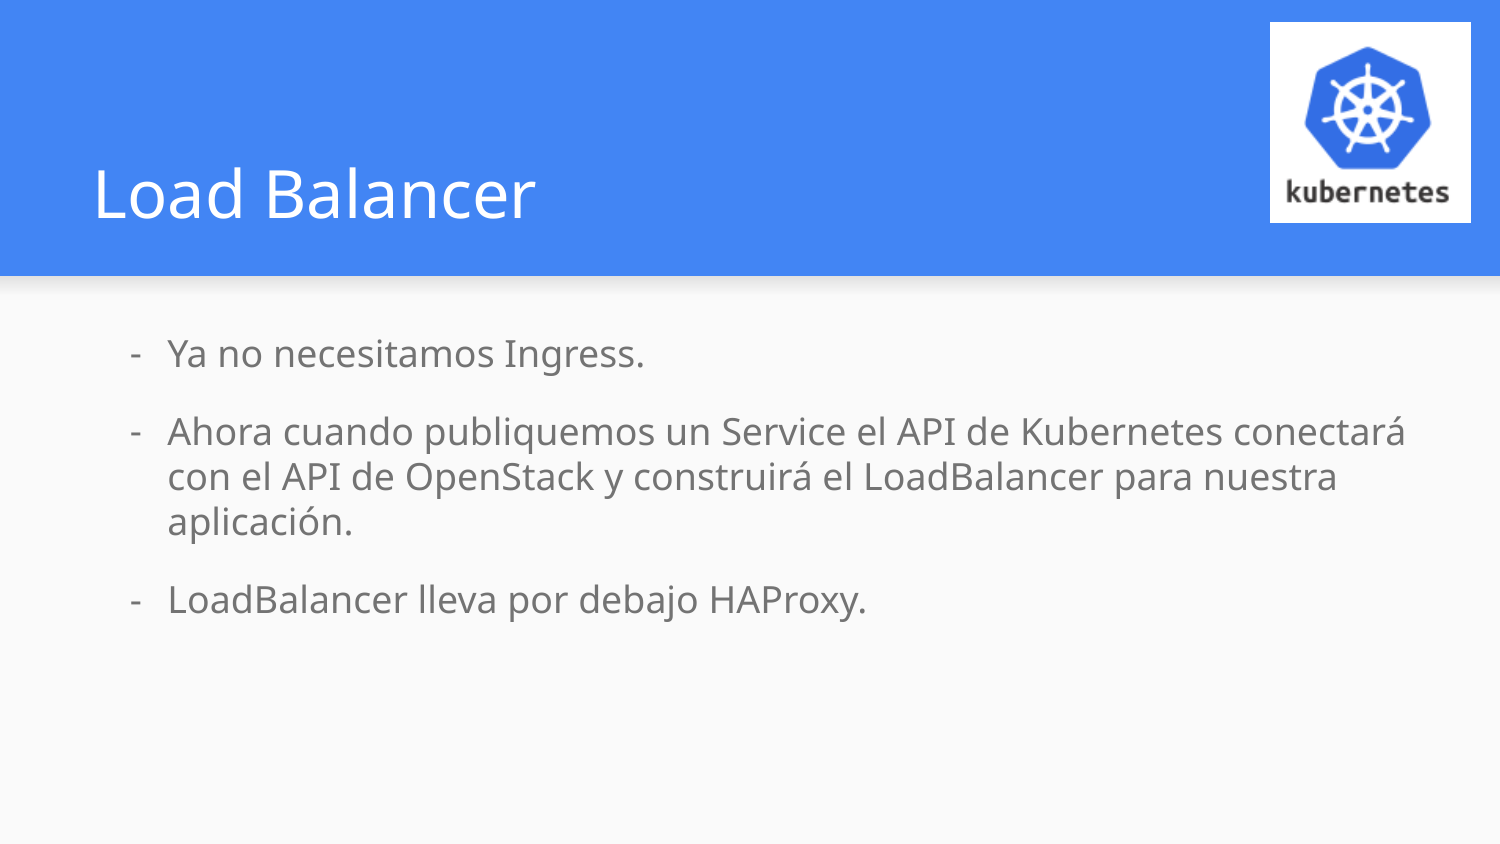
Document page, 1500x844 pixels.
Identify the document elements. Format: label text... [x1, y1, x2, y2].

title Load Balancer [77, 121, 1427, 248]
list Ya no necesitamos Ingress. Ahora cuando publiquemos un Service el API de Kubernetes conectará con el API de OpenStack y construirá el LoadBalancer para nuestra aplicación. LoadBalancer lleva por debajo HAProxy. [77, 314, 1427, 760]
picture [1270, 22, 1471, 223]
